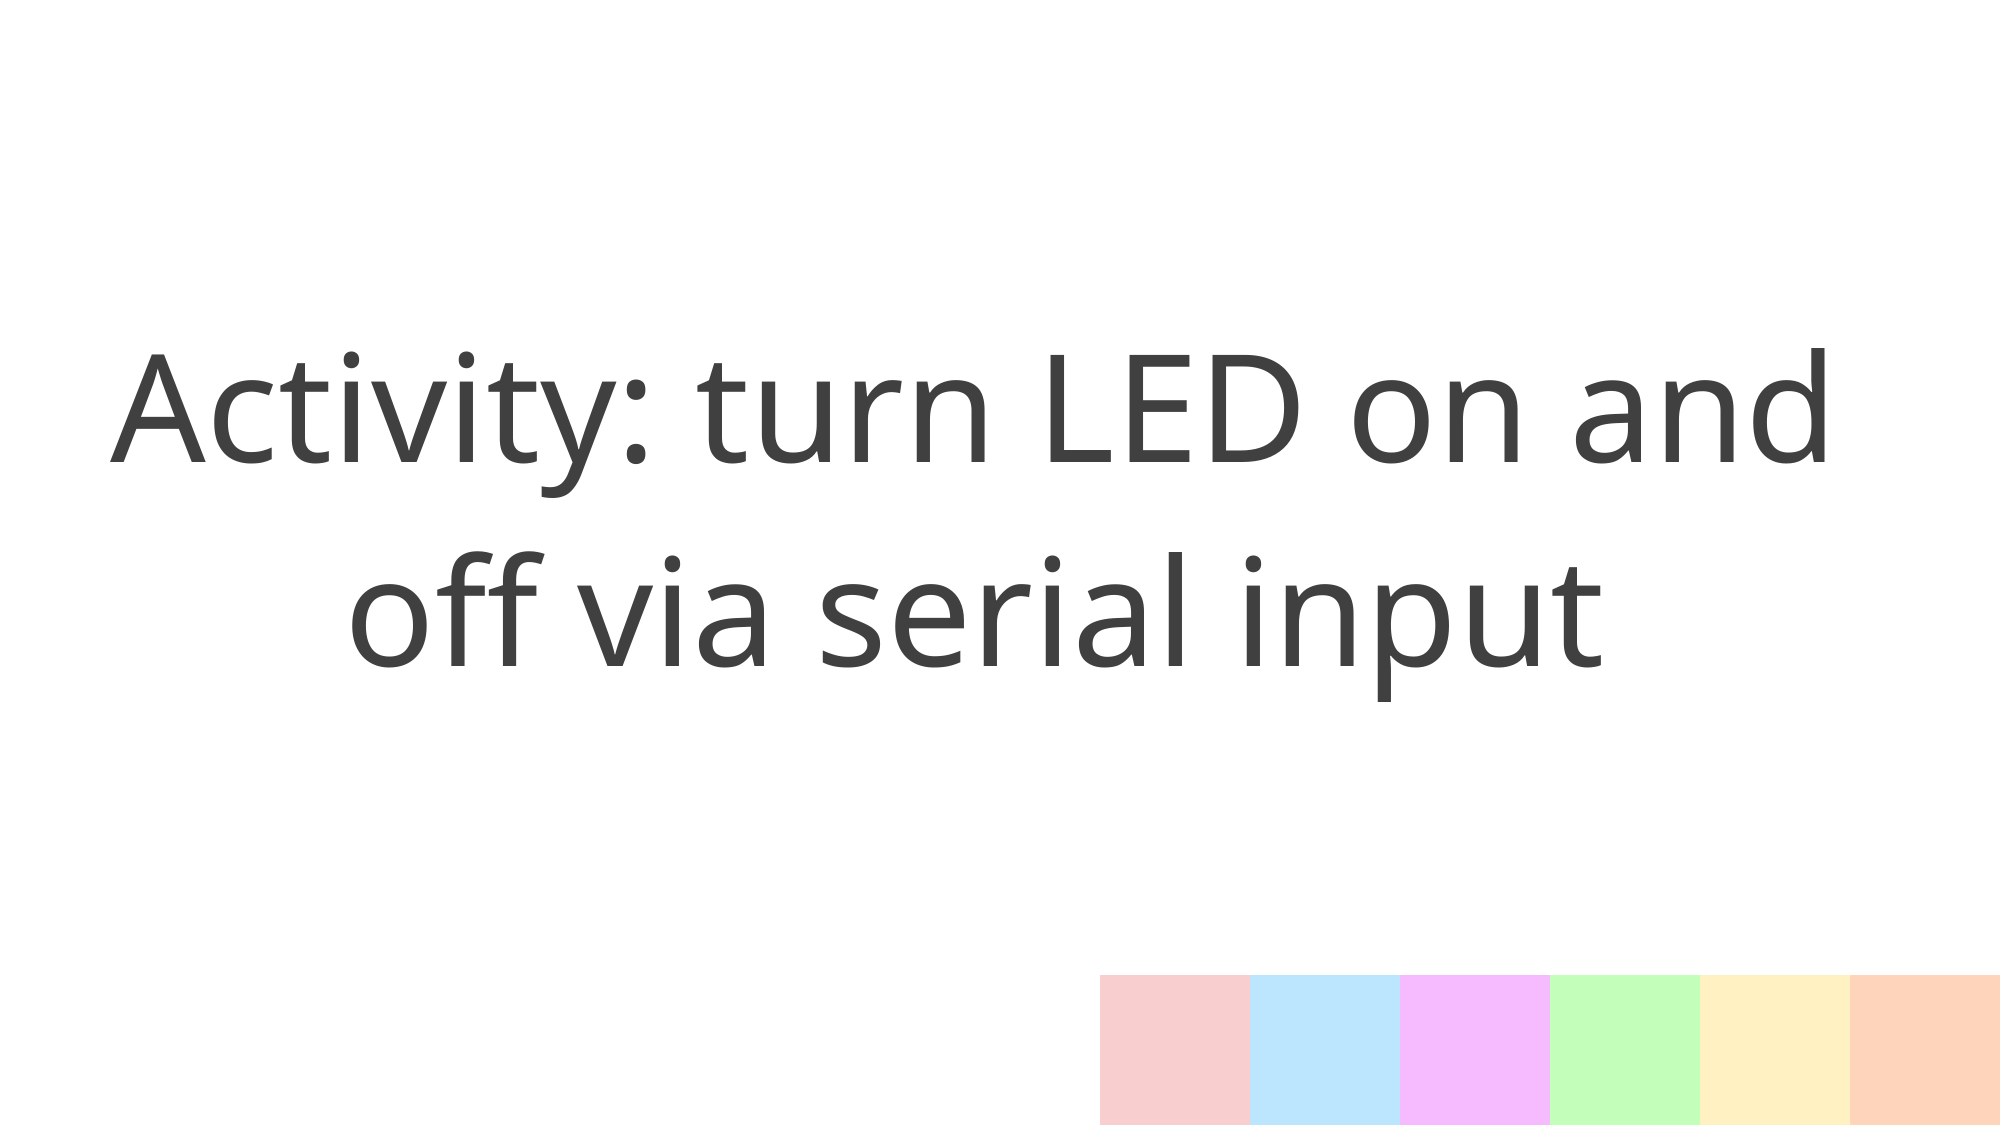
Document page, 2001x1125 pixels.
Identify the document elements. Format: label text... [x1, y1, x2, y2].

title Activity: turn LED on and off via serial input [75, 301, 1876, 712]
